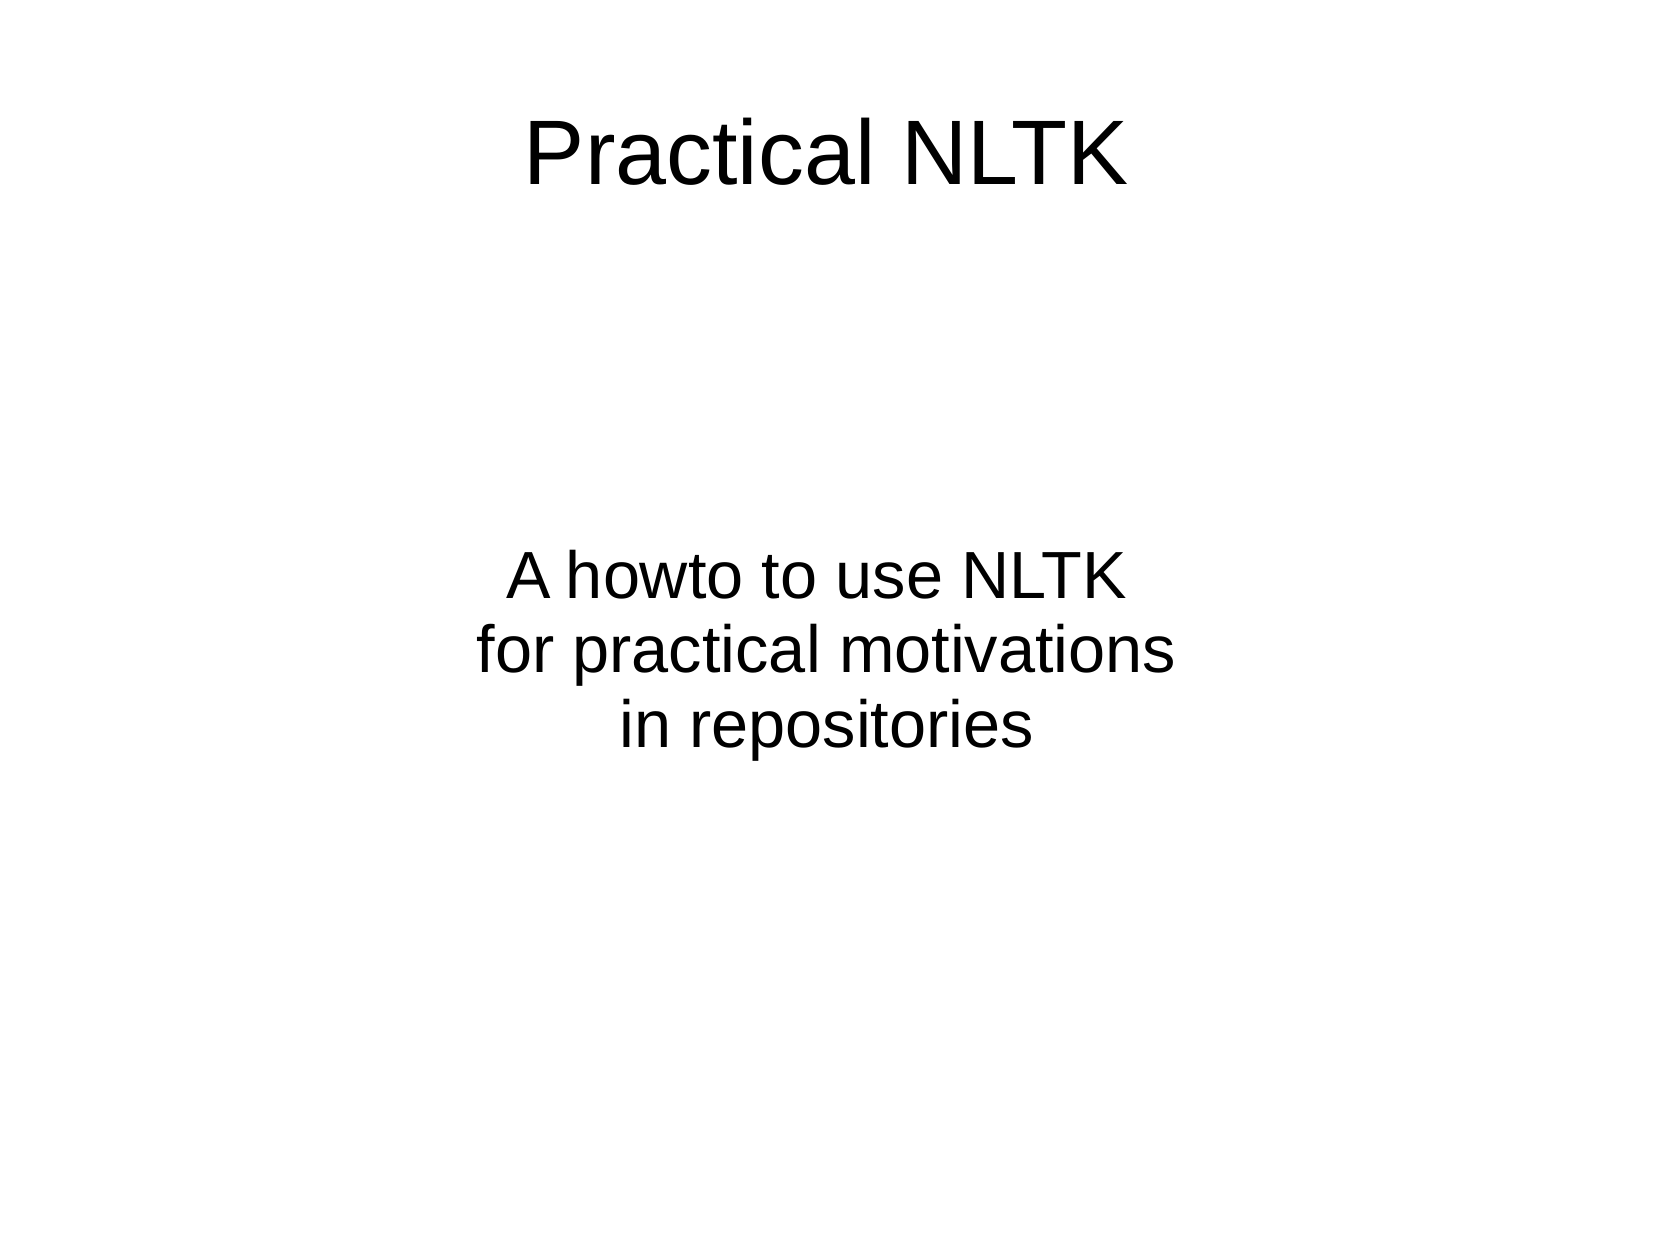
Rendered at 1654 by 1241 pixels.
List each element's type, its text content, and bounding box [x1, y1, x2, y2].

subtitle A howto to use NLTK for practical motivations in repositories [82, 290, 1571, 1010]
title Practical NLTK [82, 49, 1571, 257]
